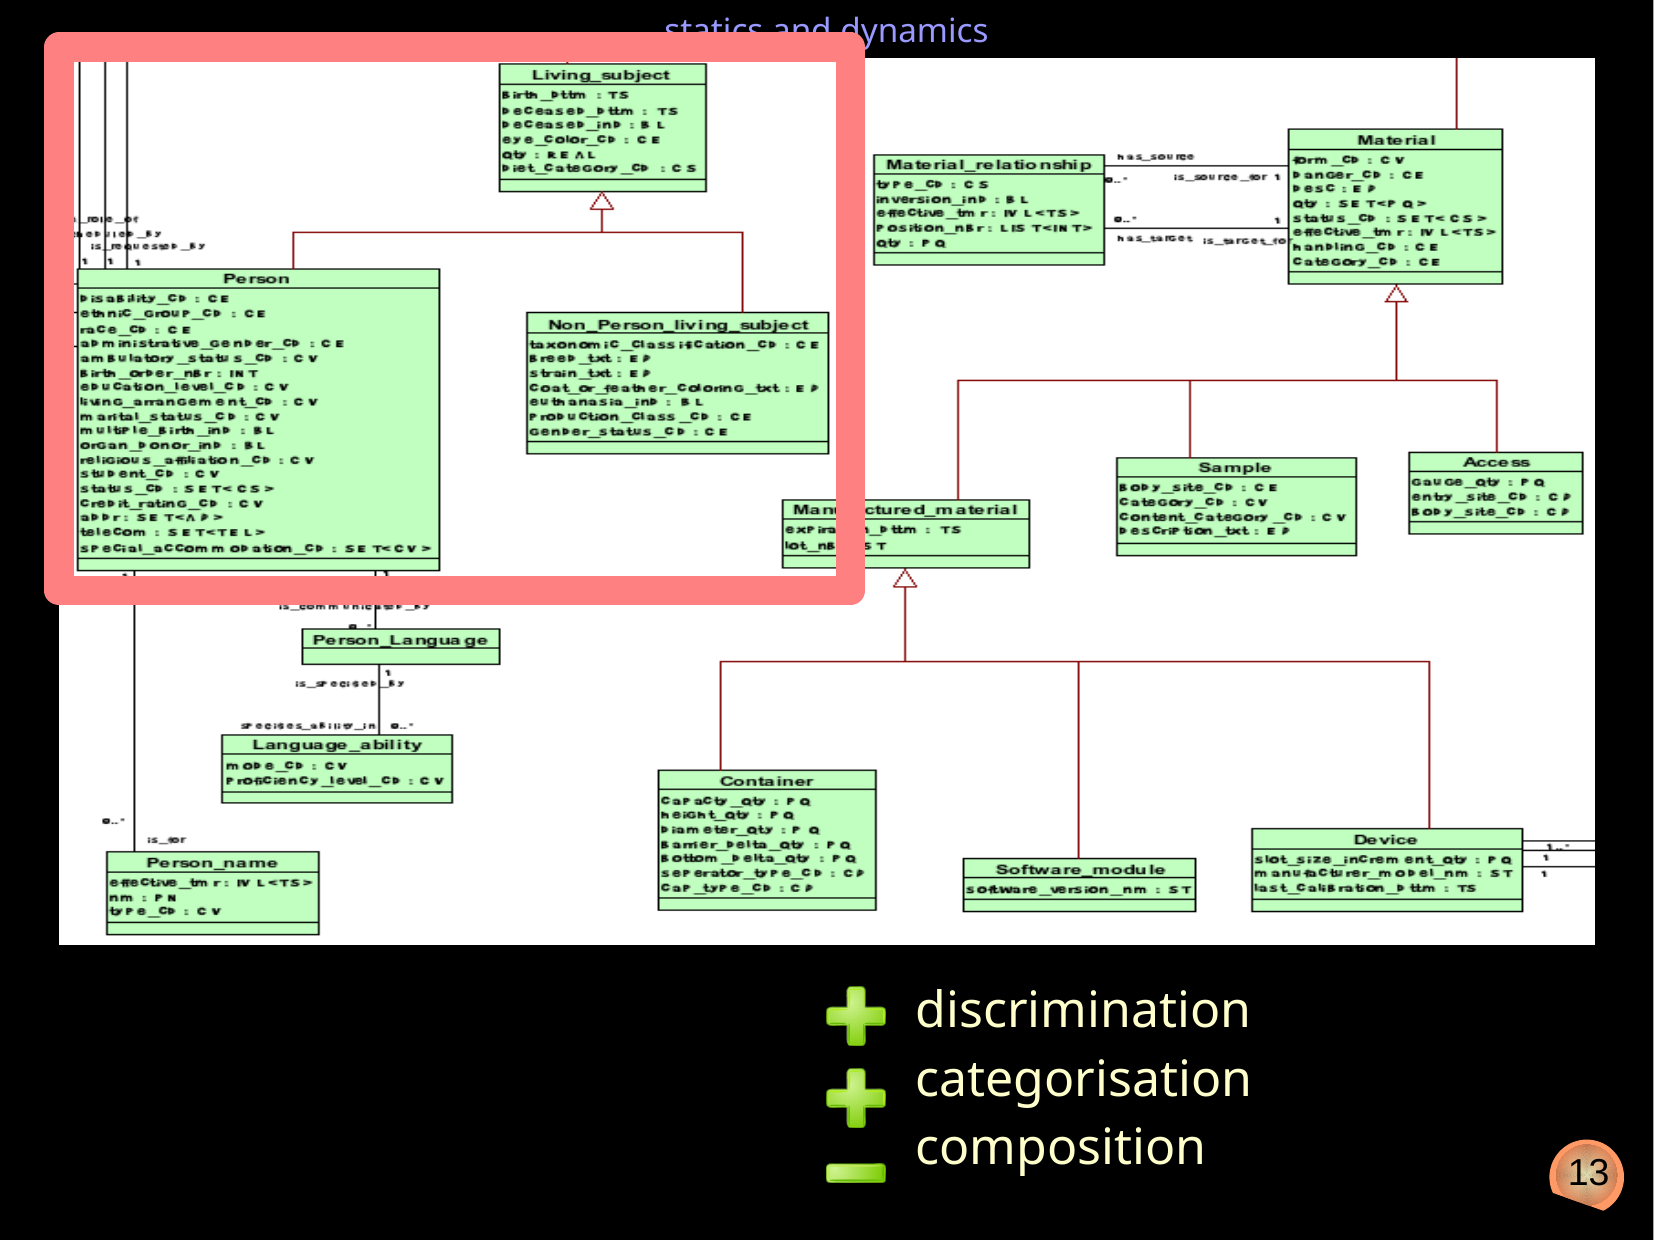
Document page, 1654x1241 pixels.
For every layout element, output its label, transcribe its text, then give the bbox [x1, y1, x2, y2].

text_box cybop (cybernetics oriented programming) [1558, 1147, 1615, 1204]
picture [826, 986, 886, 1046]
text_box discrimination categorisation composition [915, 974, 1388, 1211]
picture [826, 1163, 886, 1183]
picture [826, 1068, 886, 1128]
picture [59, 58, 1595, 945]
text_box [59, 47, 851, 591]
text_box cyboi interpreter [1563, 1151, 1611, 1199]
text_box statics and dynamics [0, 0, 1654, 60]
